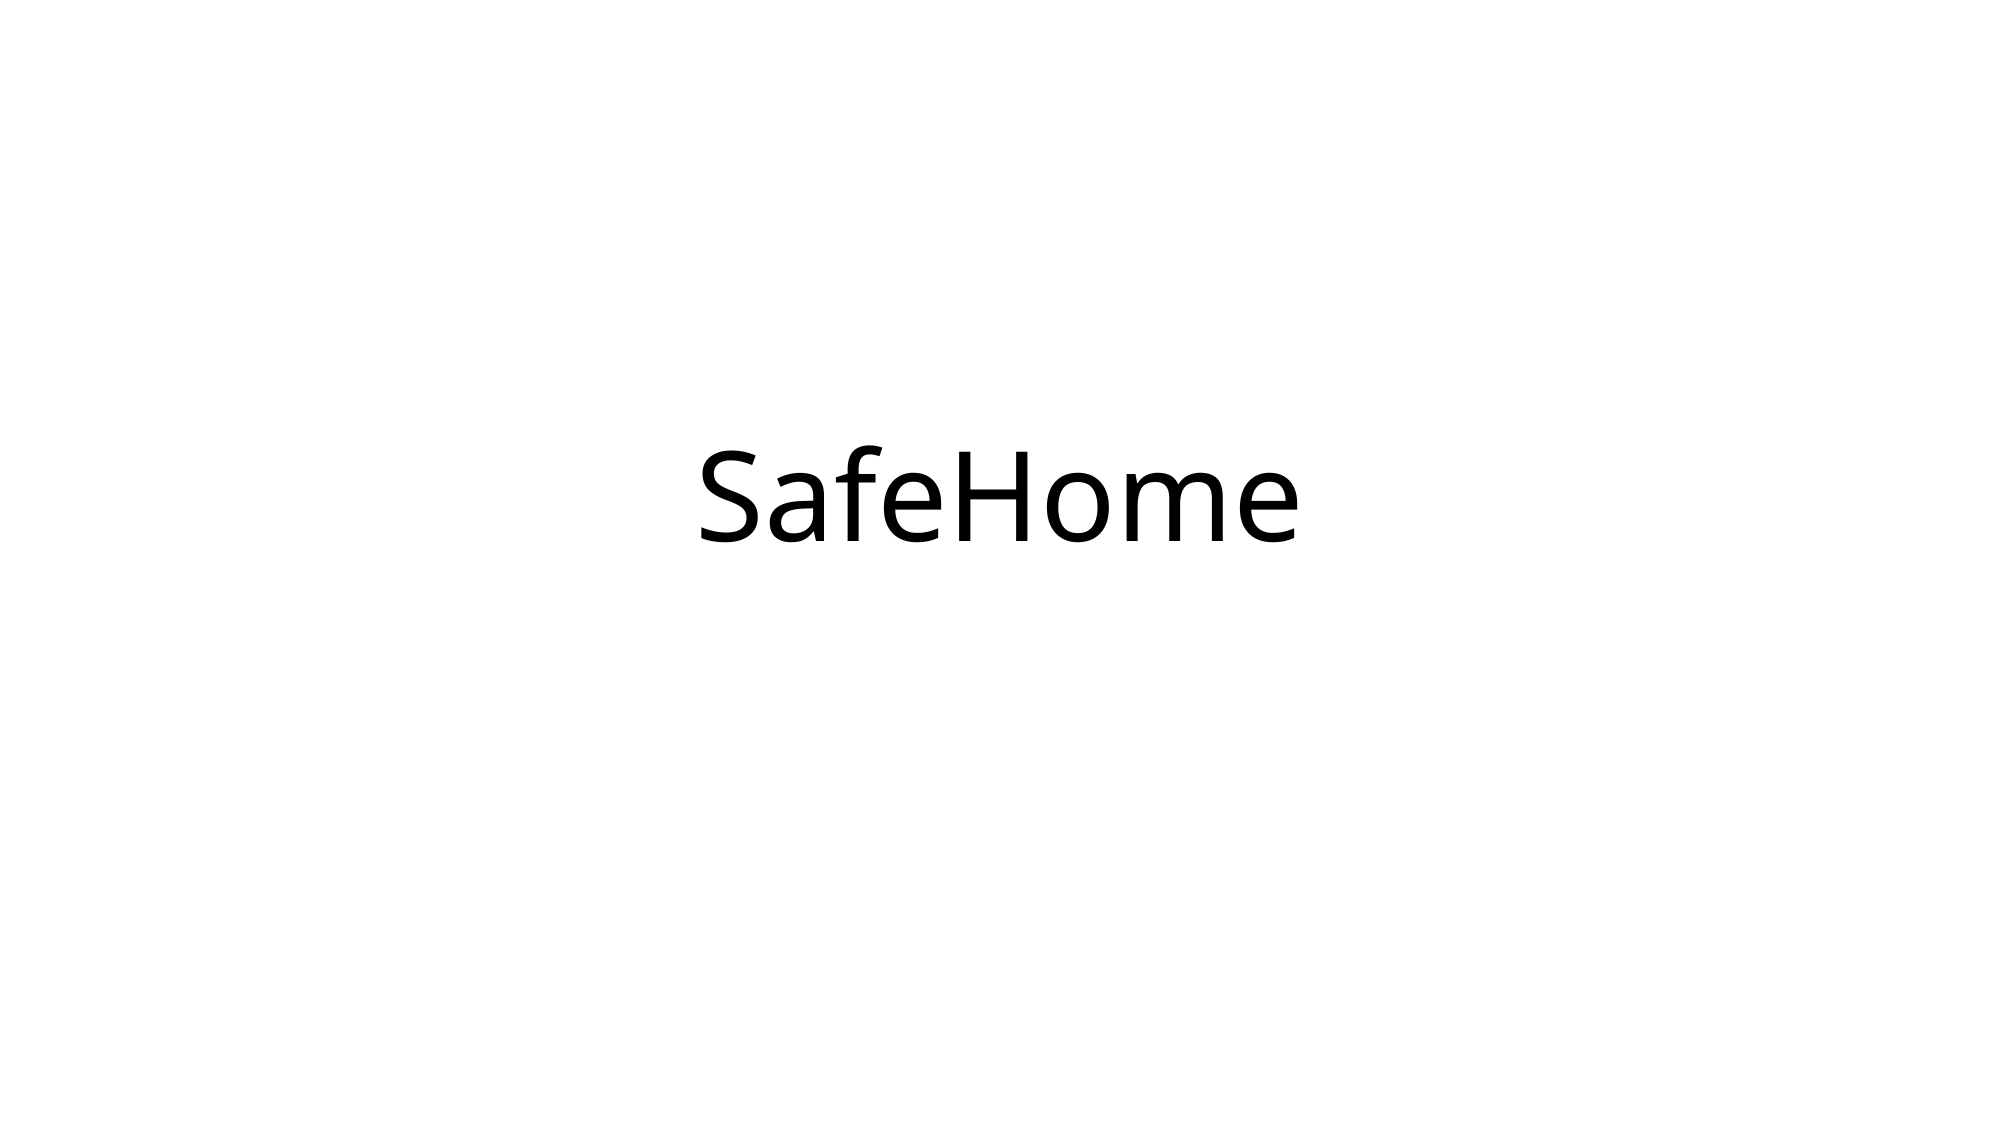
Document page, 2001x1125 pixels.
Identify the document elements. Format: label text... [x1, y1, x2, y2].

title SafeHome [249, 184, 1750, 576]
